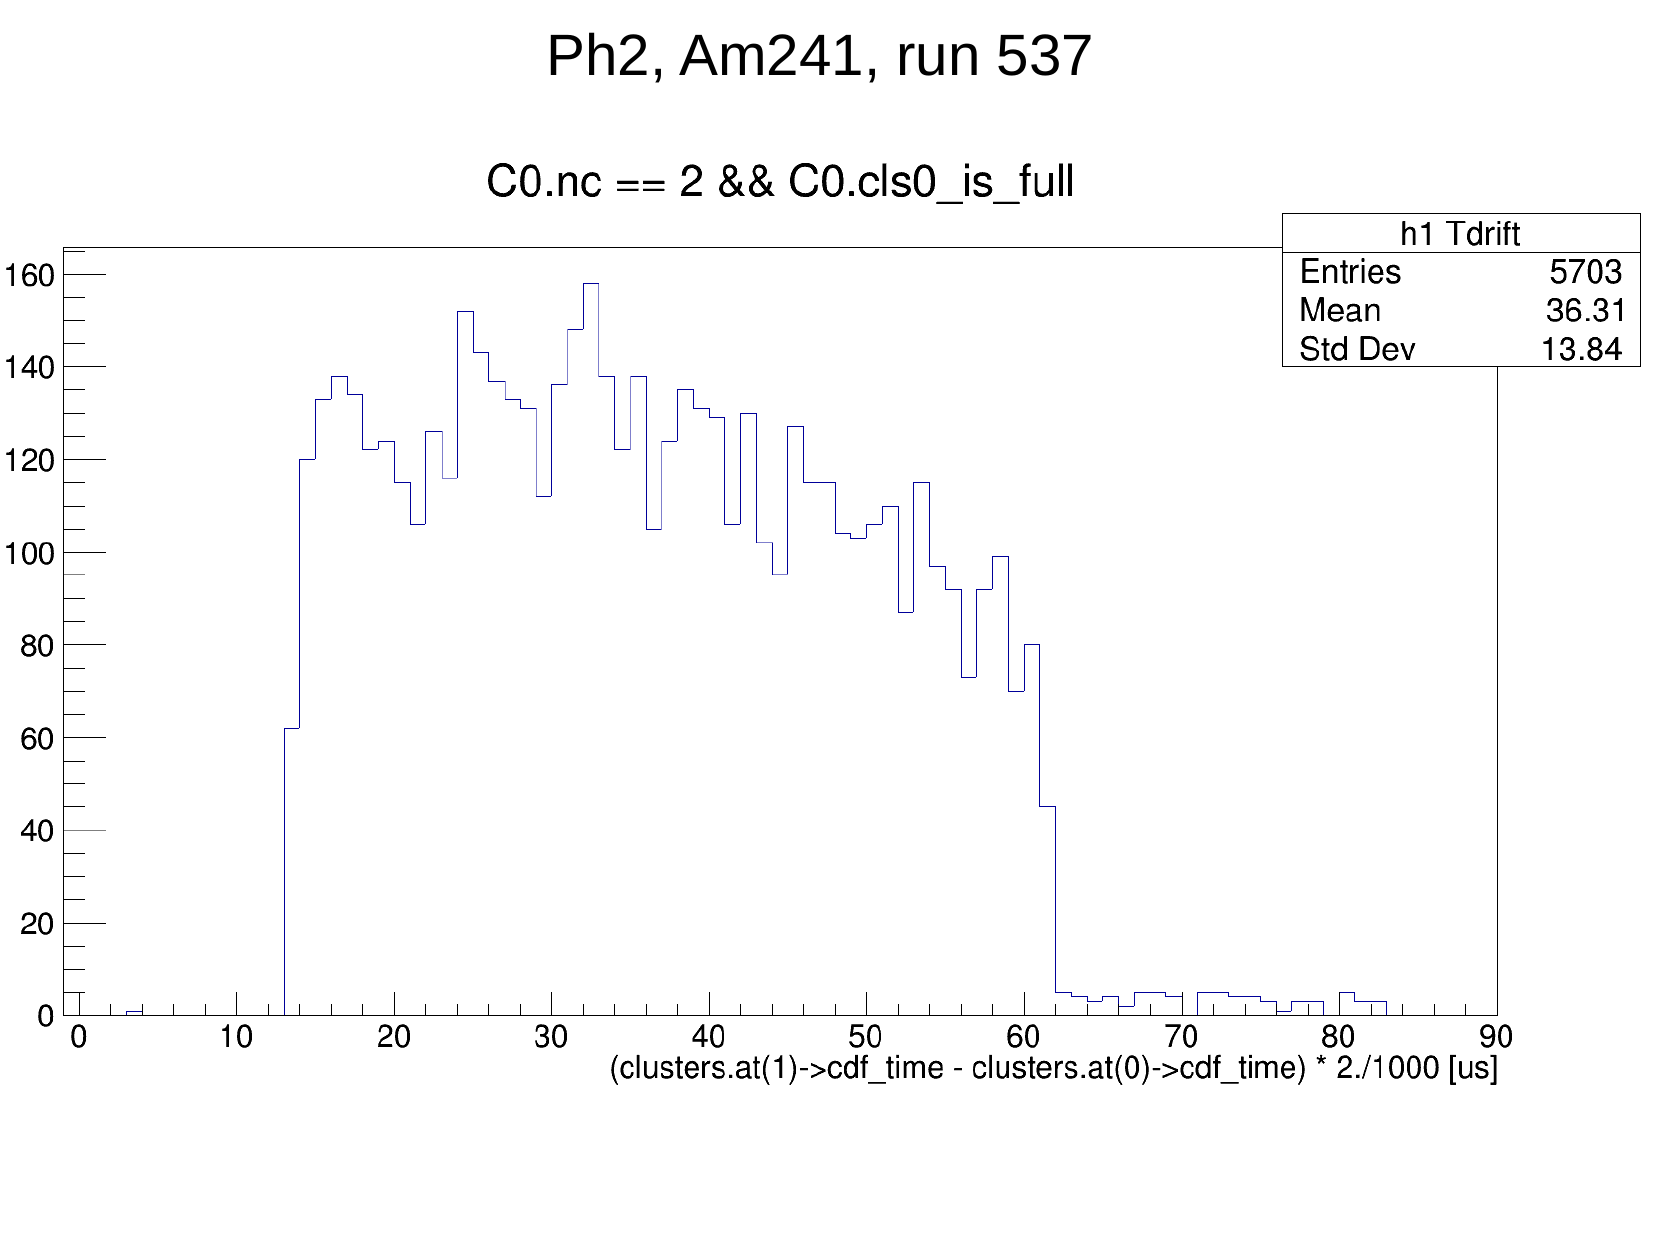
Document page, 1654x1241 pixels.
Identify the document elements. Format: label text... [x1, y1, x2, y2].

picture [6, 159, 1654, 1087]
text_box Ph2, Am241, run 537 [480, 14, 1162, 151]
